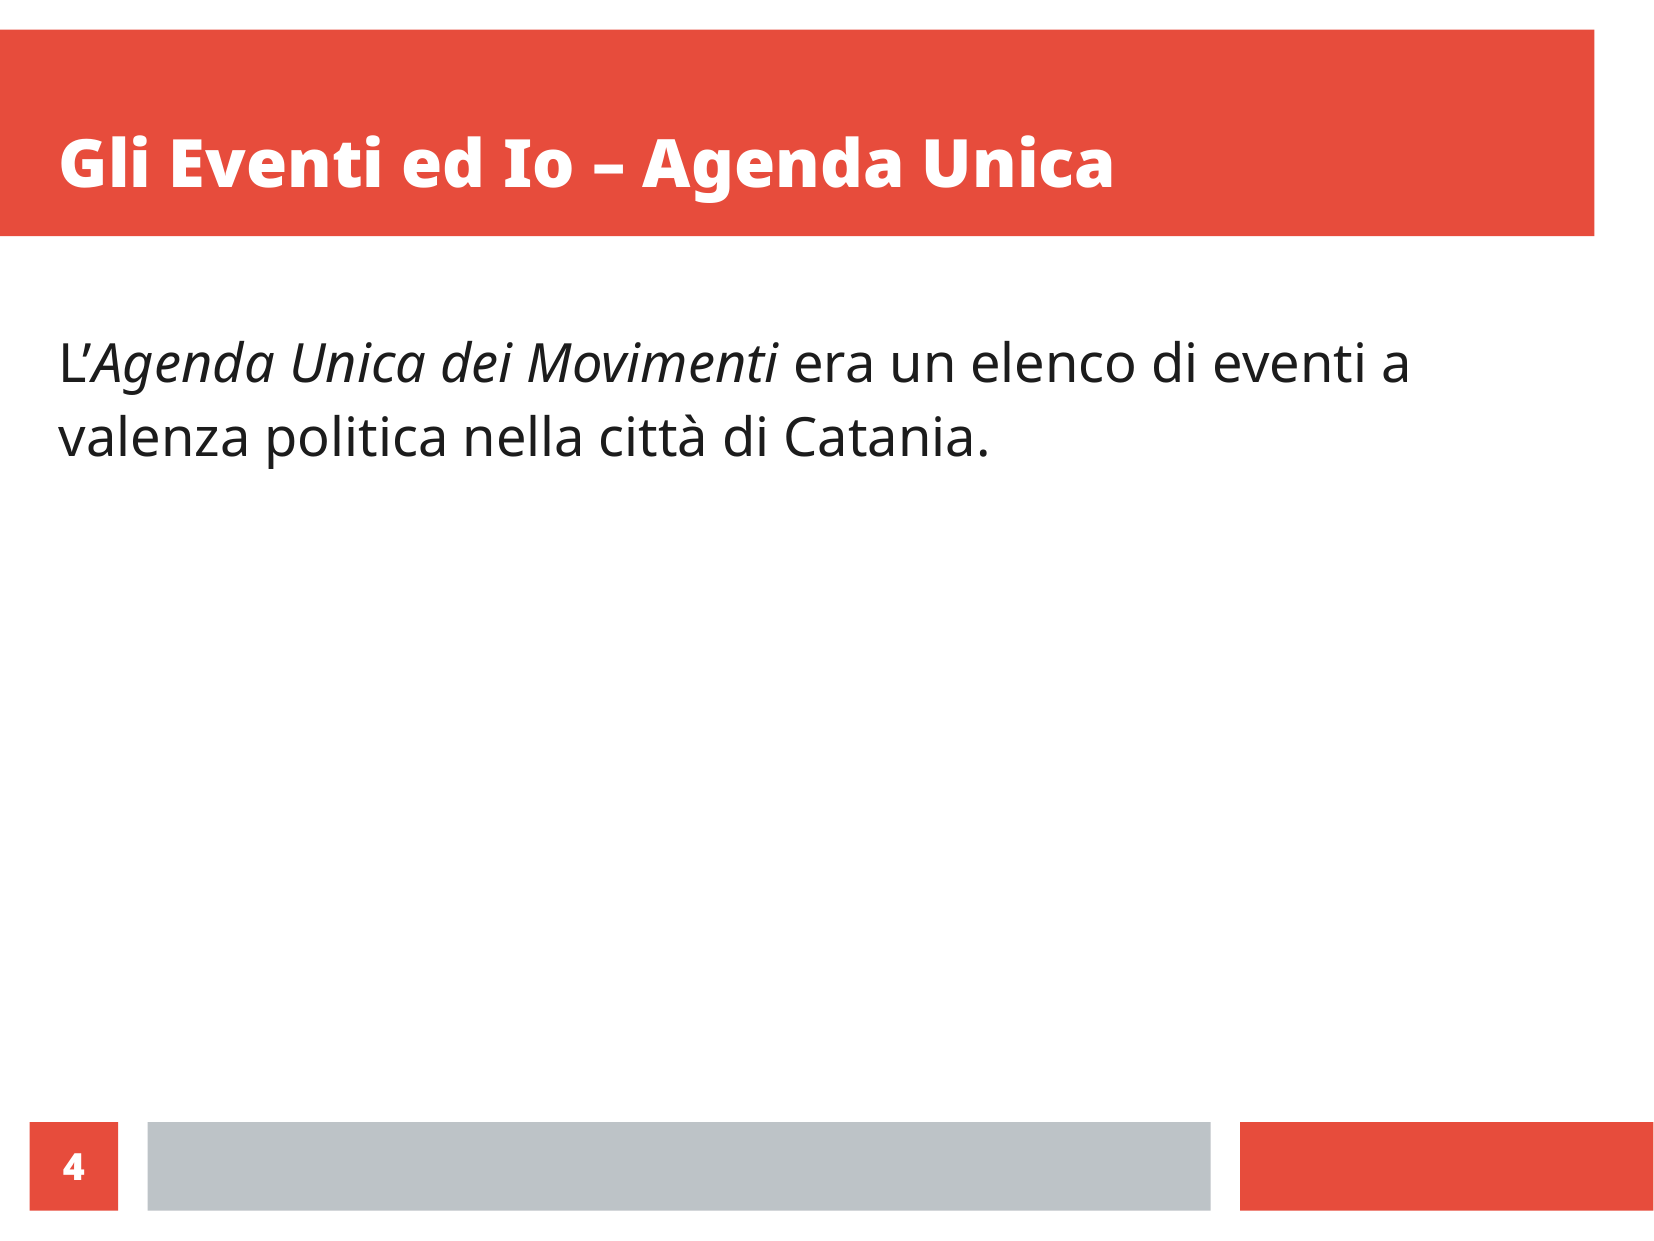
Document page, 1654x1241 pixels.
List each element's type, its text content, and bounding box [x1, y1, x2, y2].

list L’Agenda Unica dei Movimenti era un elenco di eventi a valenza politica nella città di Catania. [59, 324, 1565, 1093]
title Gli Eventi ed Io – Agenda Unica [59, 59, 1595, 207]
